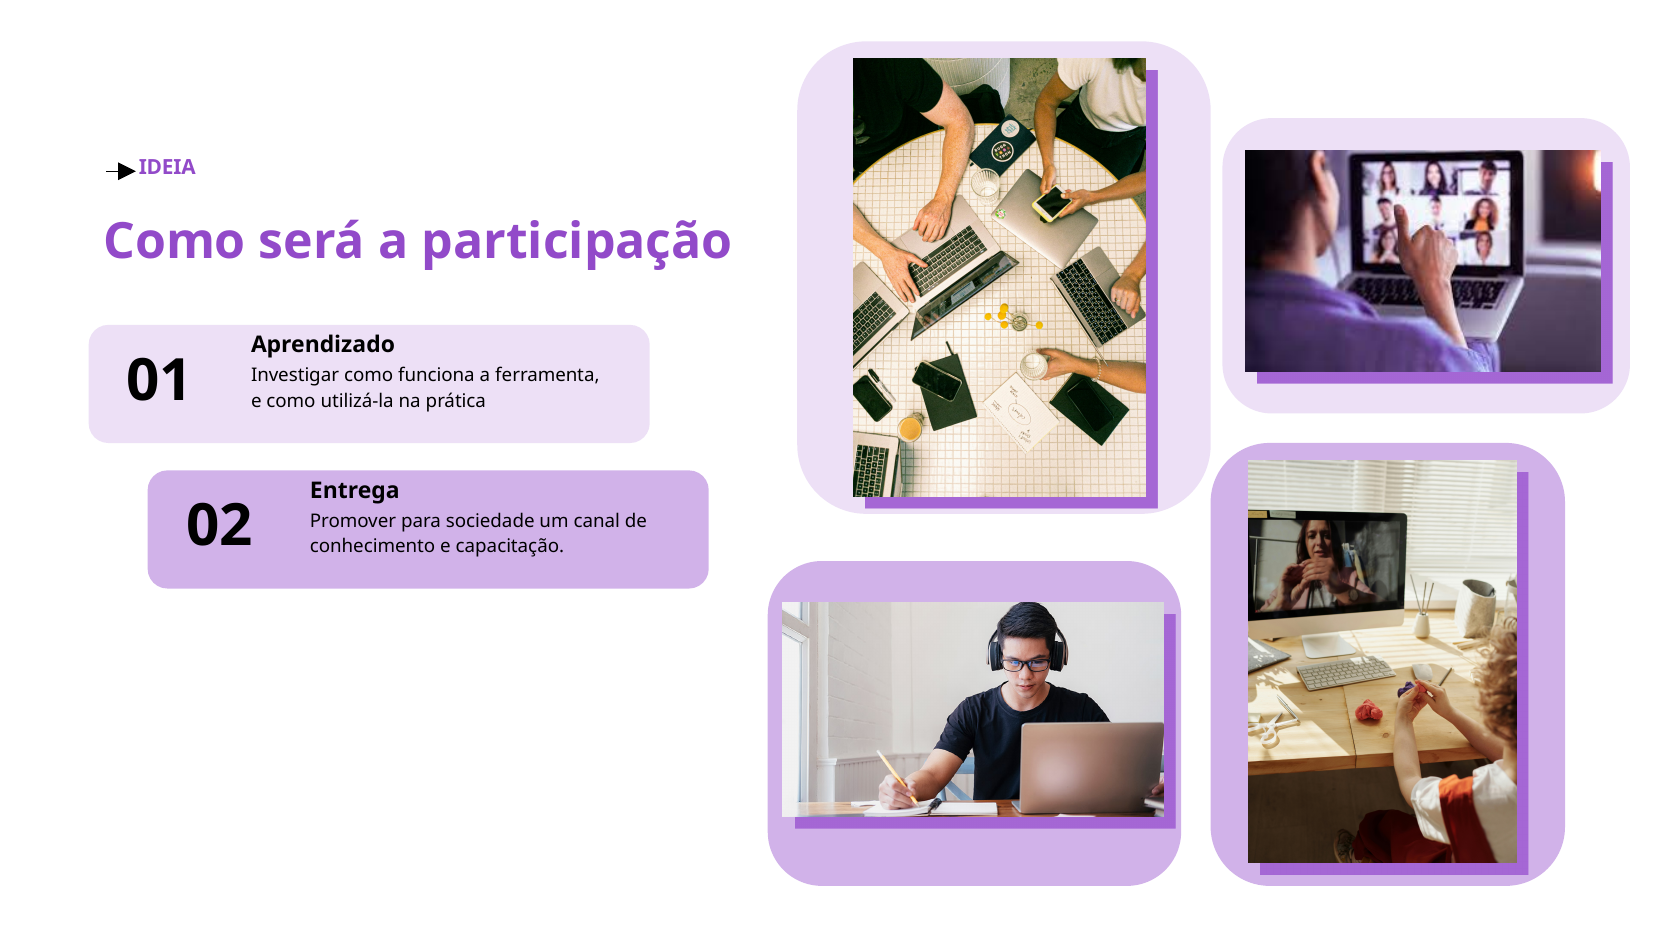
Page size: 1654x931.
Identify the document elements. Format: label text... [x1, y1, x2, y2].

text_box [532, 470, 709, 589]
text_box Promover para sociedade um canal de conhecimento e capacitação. [296, 499, 680, 589]
text_box 02 [171, 476, 296, 650]
text_box [797, 41, 1211, 514]
text_box Entrega [295, 466, 532, 499]
picture [1248, 460, 1517, 863]
text_box [237, 324, 650, 444]
text_box [767, 561, 1182, 886]
picture [853, 58, 1146, 497]
text_box [1222, 118, 1630, 414]
text_box Investigar como funciona a ferramenta, e como utilizá-la na prática [237, 354, 621, 443]
text_box [88, 324, 236, 444]
text_box IDEIA [124, 144, 271, 189]
text_box 01 [112, 330, 237, 505]
picture [782, 602, 1164, 817]
text_box [1210, 442, 1566, 886]
text_box Como será a participação [88, 197, 853, 329]
text_box [147, 470, 295, 589]
picture [1245, 150, 1601, 373]
text_box Aprendizado [236, 320, 473, 354]
